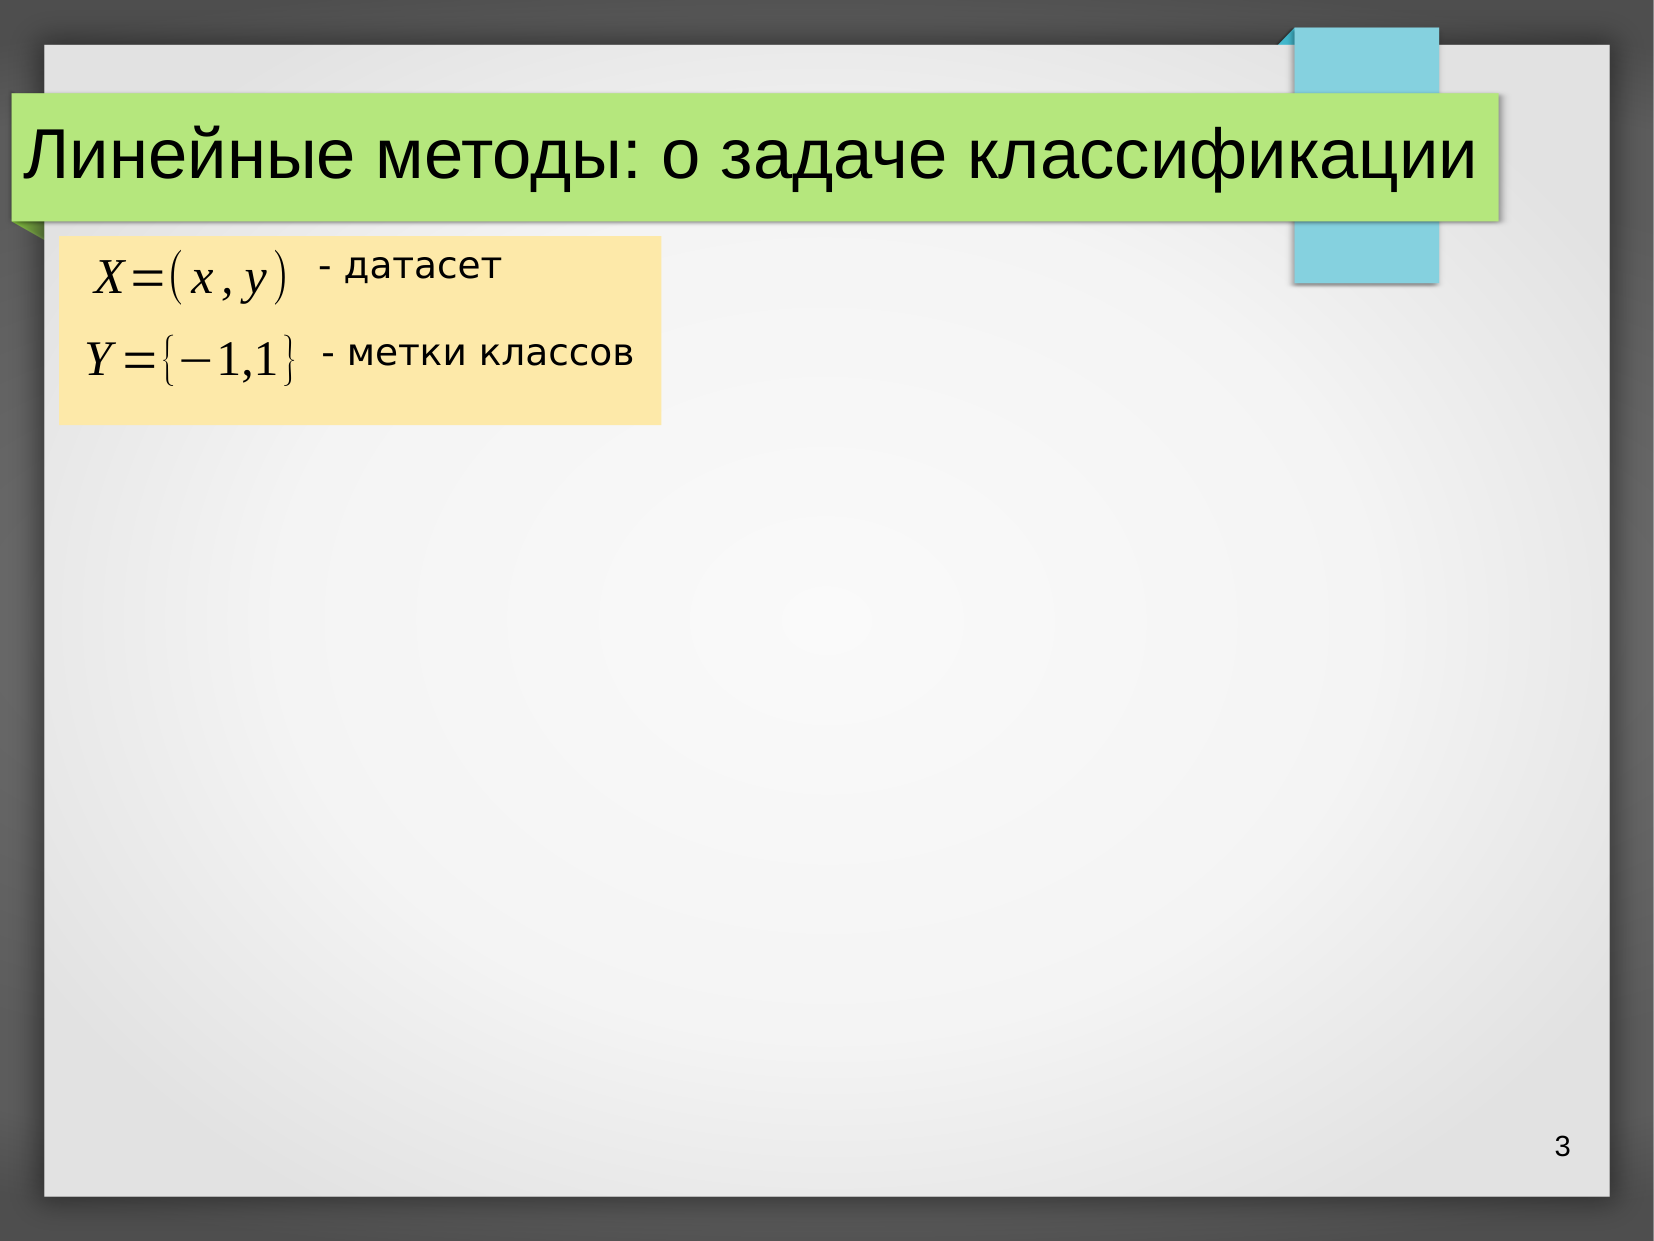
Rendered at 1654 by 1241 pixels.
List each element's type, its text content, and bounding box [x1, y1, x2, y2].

text_box - датасет - метки классов [59, 236, 662, 426]
chart [78, 330, 308, 389]
chart [83, 248, 296, 309]
title Линейные методы: о задаче классификации [23, 82, 1512, 225]
picture [0, 0, 1654, 1241]
